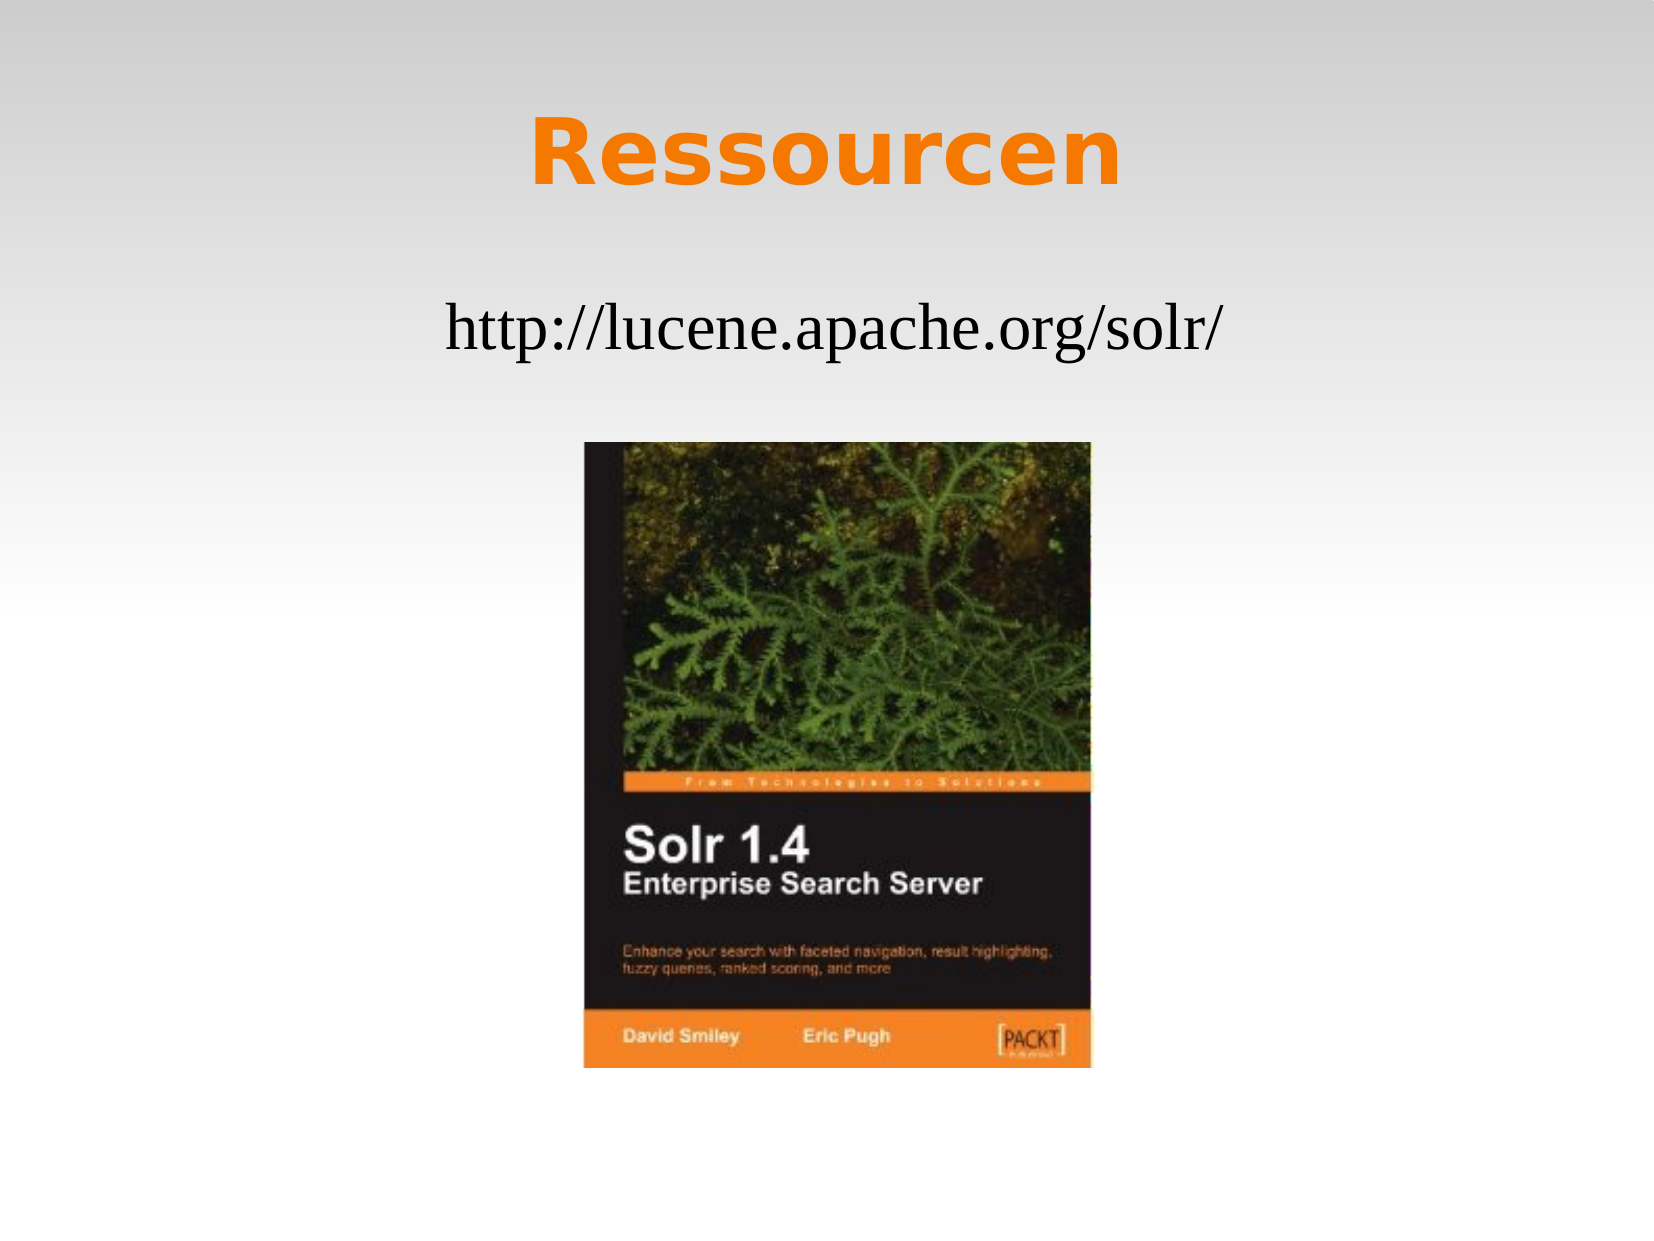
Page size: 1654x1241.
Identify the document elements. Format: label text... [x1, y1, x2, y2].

title Ressourcen [82, 49, 1571, 257]
picture [526, 442, 1152, 1068]
list http://lucene.apache.org/solr/ [82, 290, 1571, 1094]
